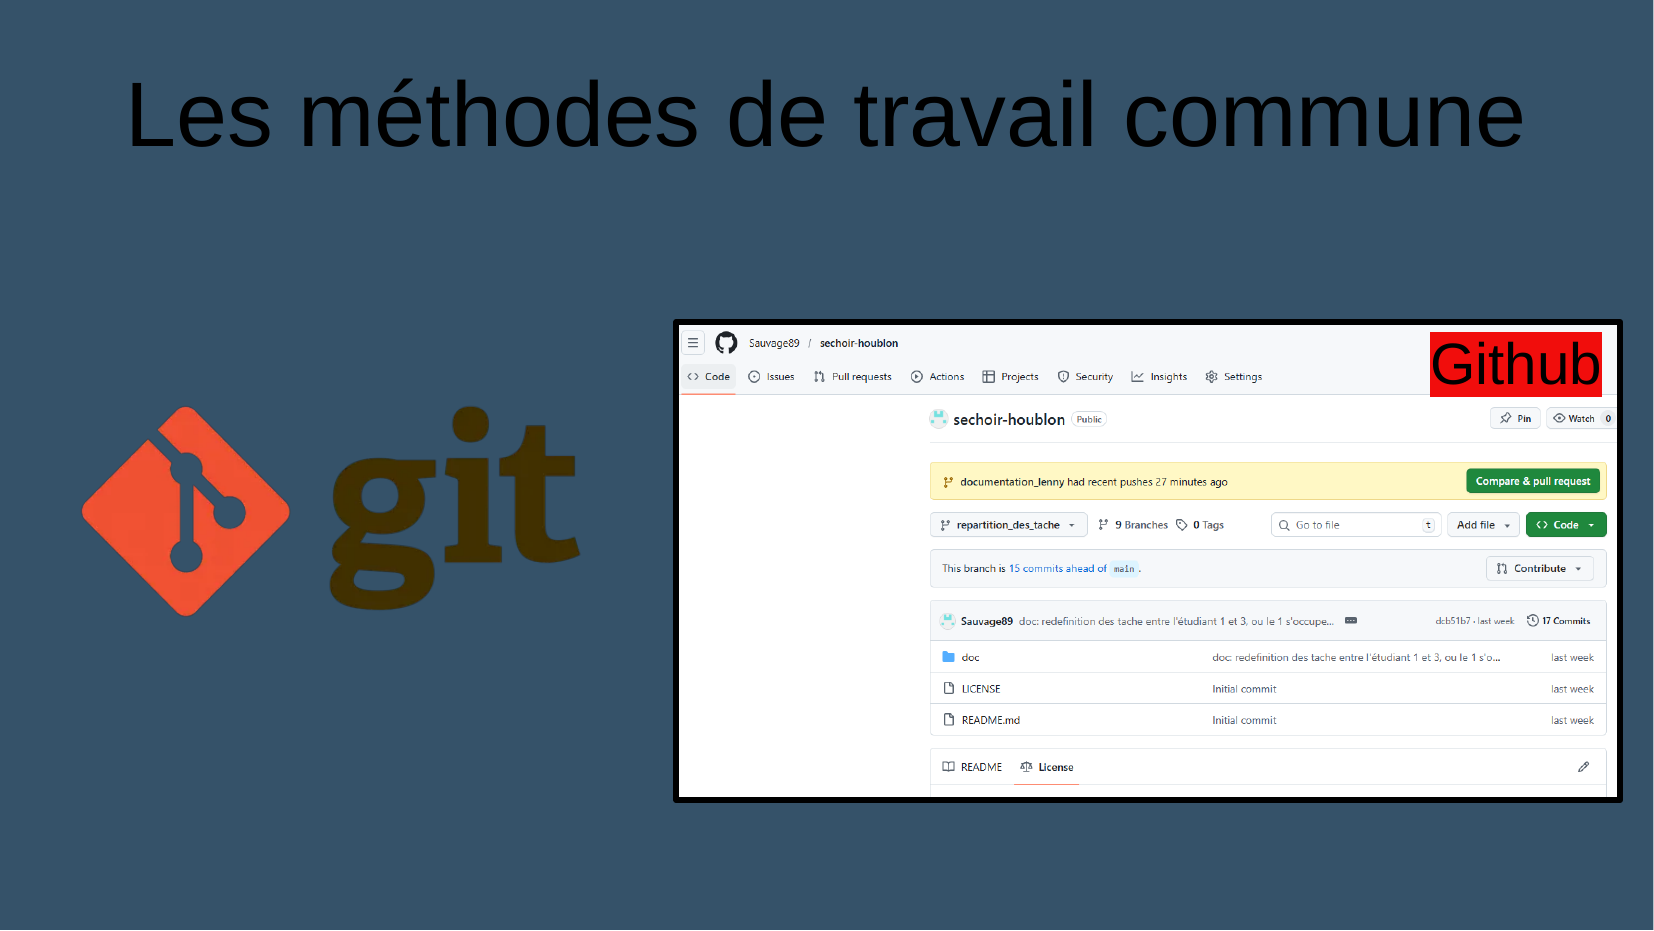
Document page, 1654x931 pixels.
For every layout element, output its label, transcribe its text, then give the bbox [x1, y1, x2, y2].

title Les méthodes de travail commune [82, 37, 1571, 193]
picture [59, 338, 603, 680]
picture [679, 324, 1618, 798]
